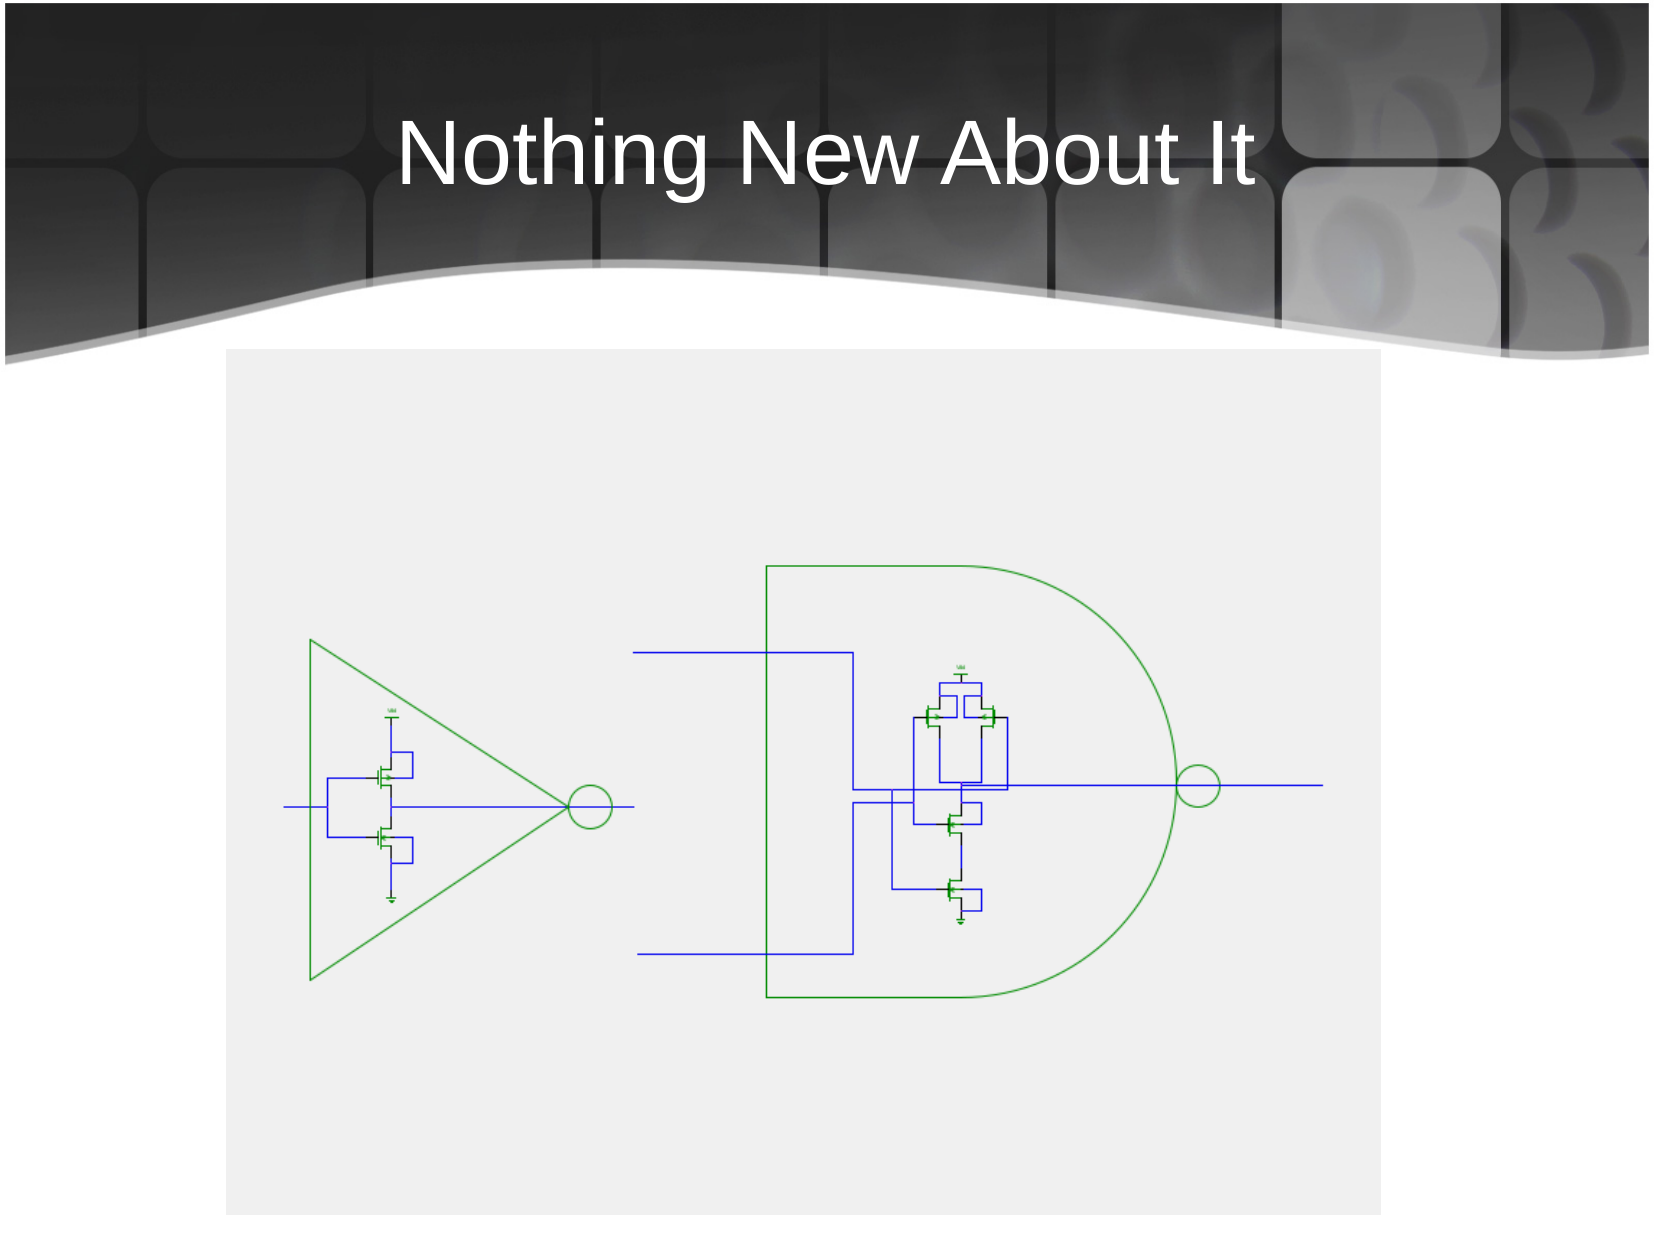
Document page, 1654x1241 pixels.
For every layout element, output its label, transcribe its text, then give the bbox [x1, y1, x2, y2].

title Nothing New About It [82, 49, 1571, 257]
picture [0, 0, 1654, 1241]
